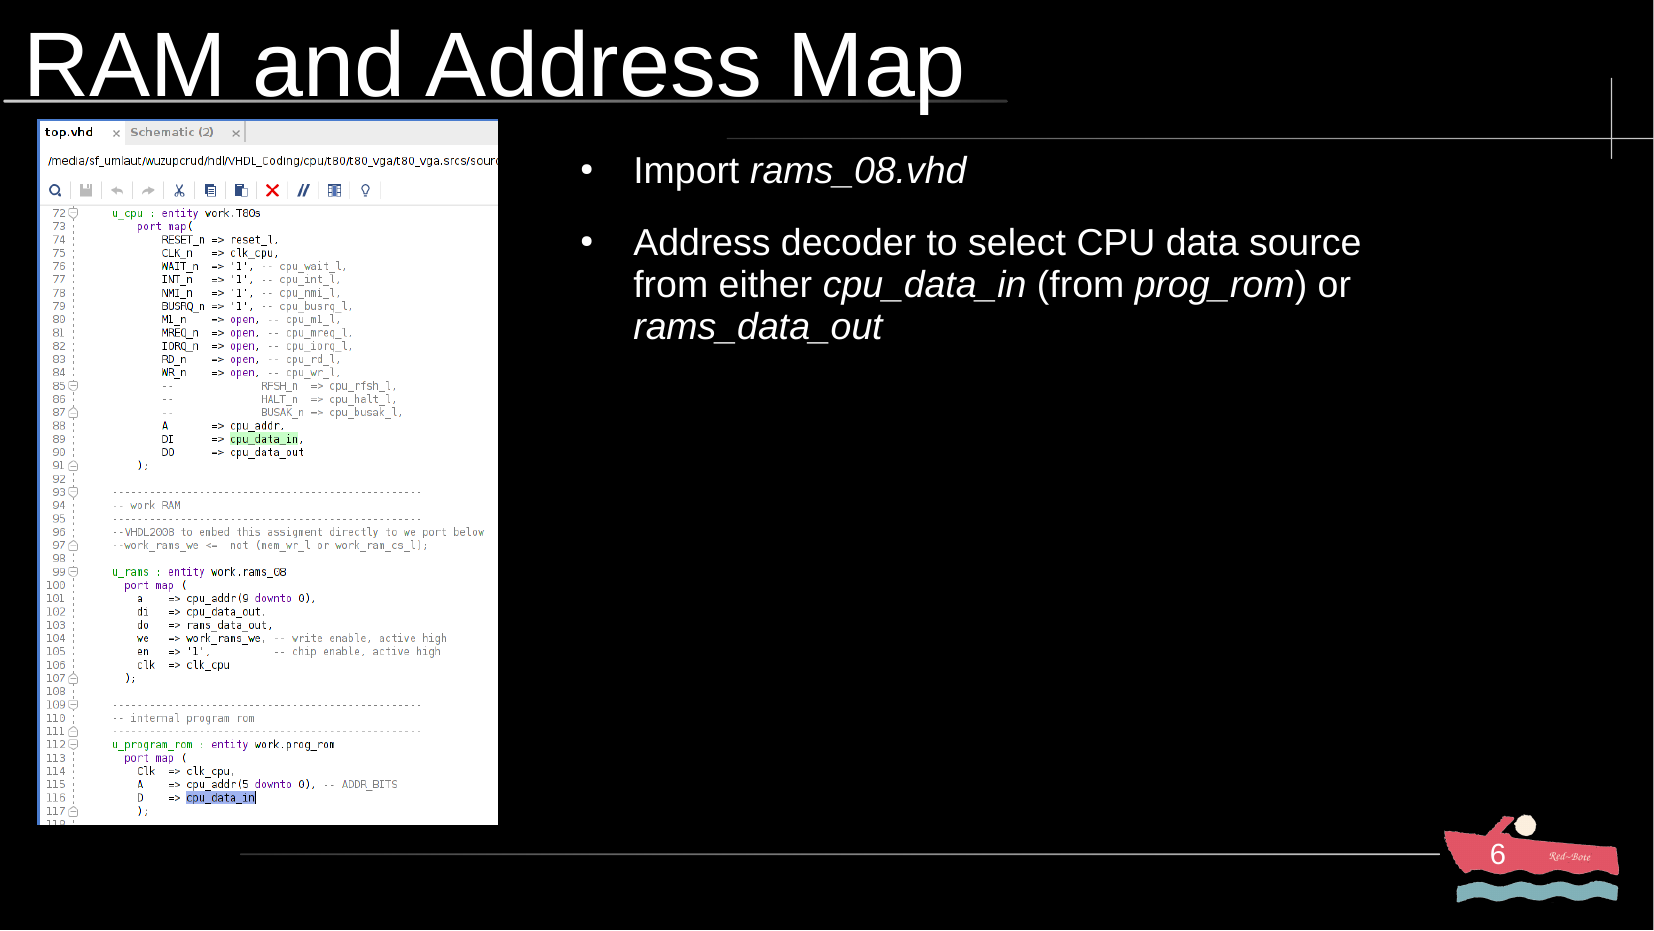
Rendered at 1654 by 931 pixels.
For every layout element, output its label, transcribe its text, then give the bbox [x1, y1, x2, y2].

picture [37, 119, 498, 826]
list Import rams_08.vhd Address decoder to select CPU data source from either cpu_data_in (from prog_rom) or rams_data_out [562, 150, 1388, 713]
title RAM and Address Map [23, 11, 1589, 119]
picture [1440, 807, 1625, 908]
